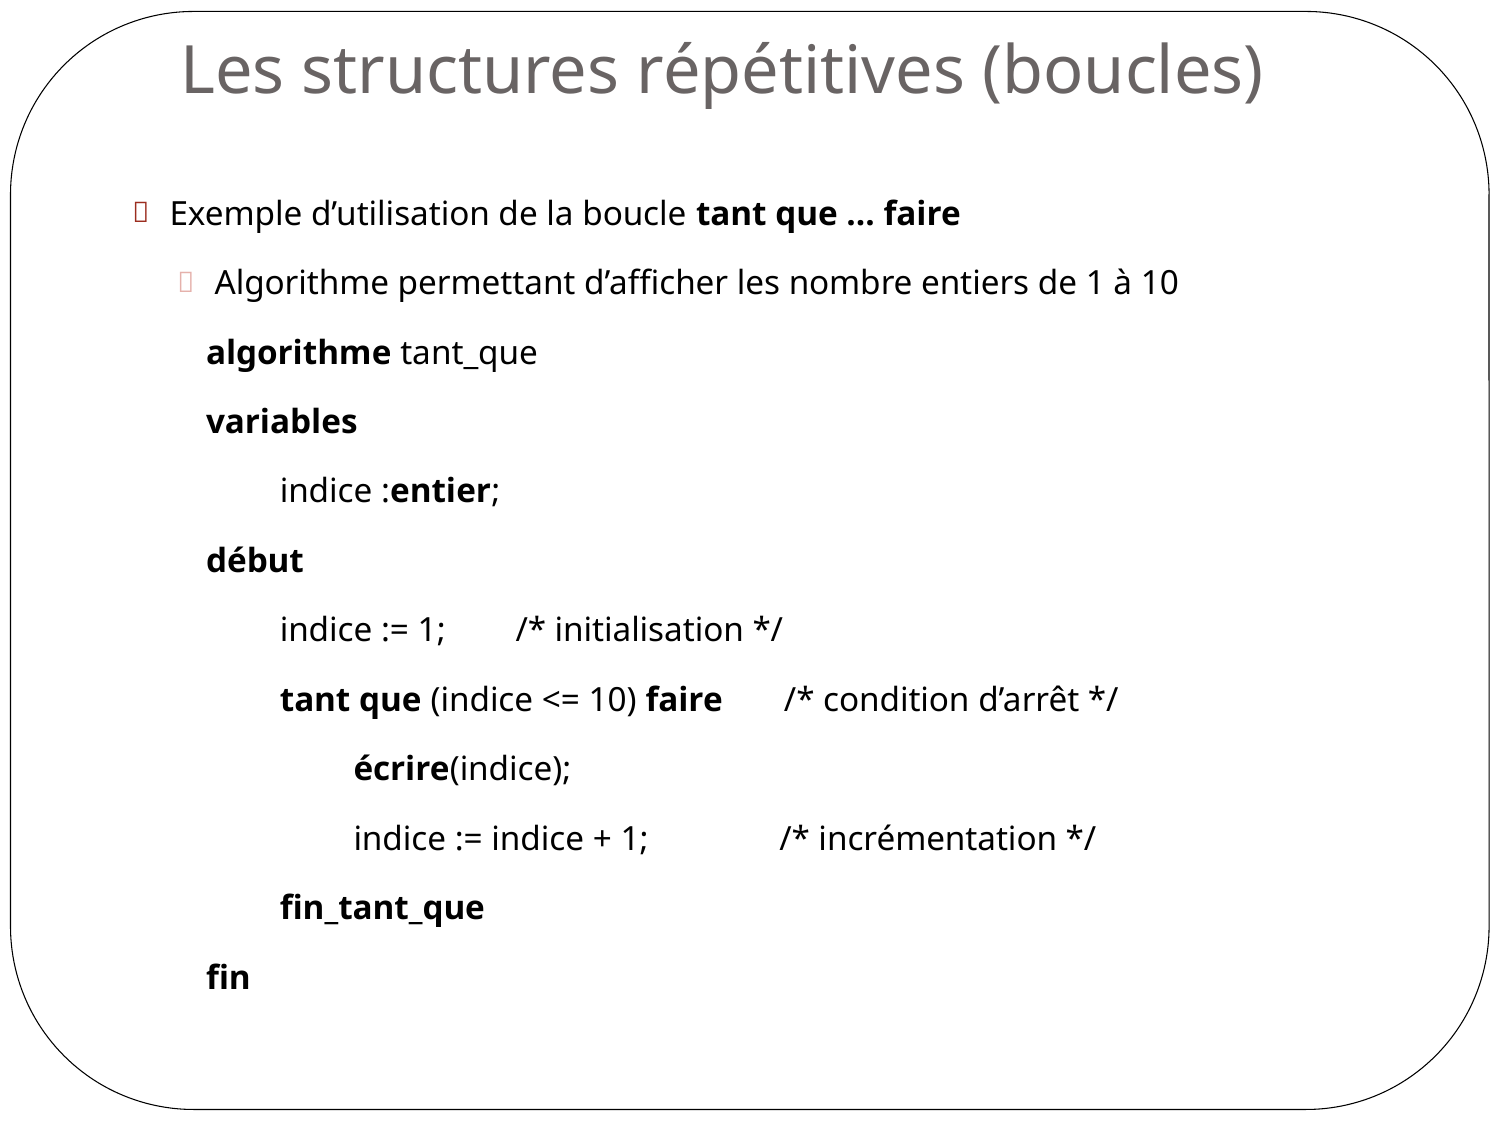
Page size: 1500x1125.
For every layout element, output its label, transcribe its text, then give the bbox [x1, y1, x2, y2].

title Les structures répétitives (boucles) [165, 19, 1441, 135]
list Exemple d’utilisation de la boucle tant que … faire Algorithme permettant d’afficher les nombre entiers de 1 à 10 algorithme tant_que variables indice :entier; début indice := 1; /* initialisation */ tant que (indice <= 10) faire /* condition d’arrêt */ écrire(indice); indice := indice + 1; /* incrémentation */ fin_tant_que fin [64, 184, 1425, 988]
